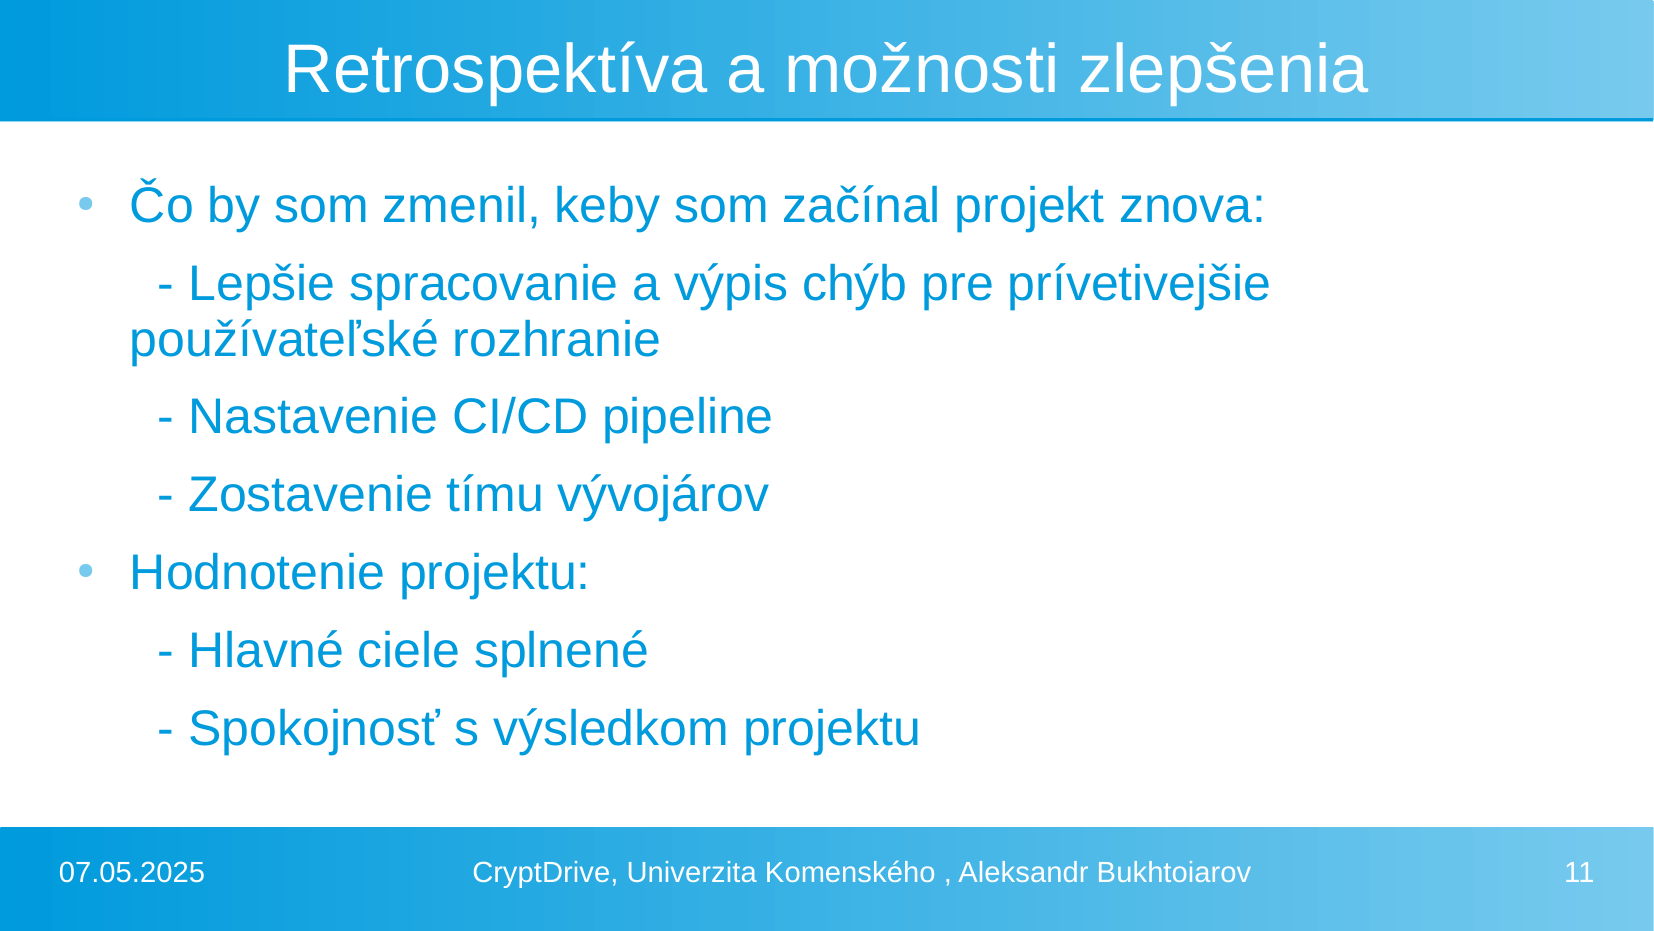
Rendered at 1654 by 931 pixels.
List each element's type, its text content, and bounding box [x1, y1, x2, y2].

list Čo by som zmenil, keby som začínal projekt znova: - Lepšie spracovanie a výpis chýb pre prívetivejšie používateľské rozhranie - Nastavenie CI/CD pipeline - Zostavenie tímu vývojárov Hodnotenie projektu: - Hlavné ciele splnené - Spokojnosť s výsledkom projektu [59, 177, 1595, 768]
title Retrospektíva a možnosti zlepšenia [59, 29, 1595, 108]
